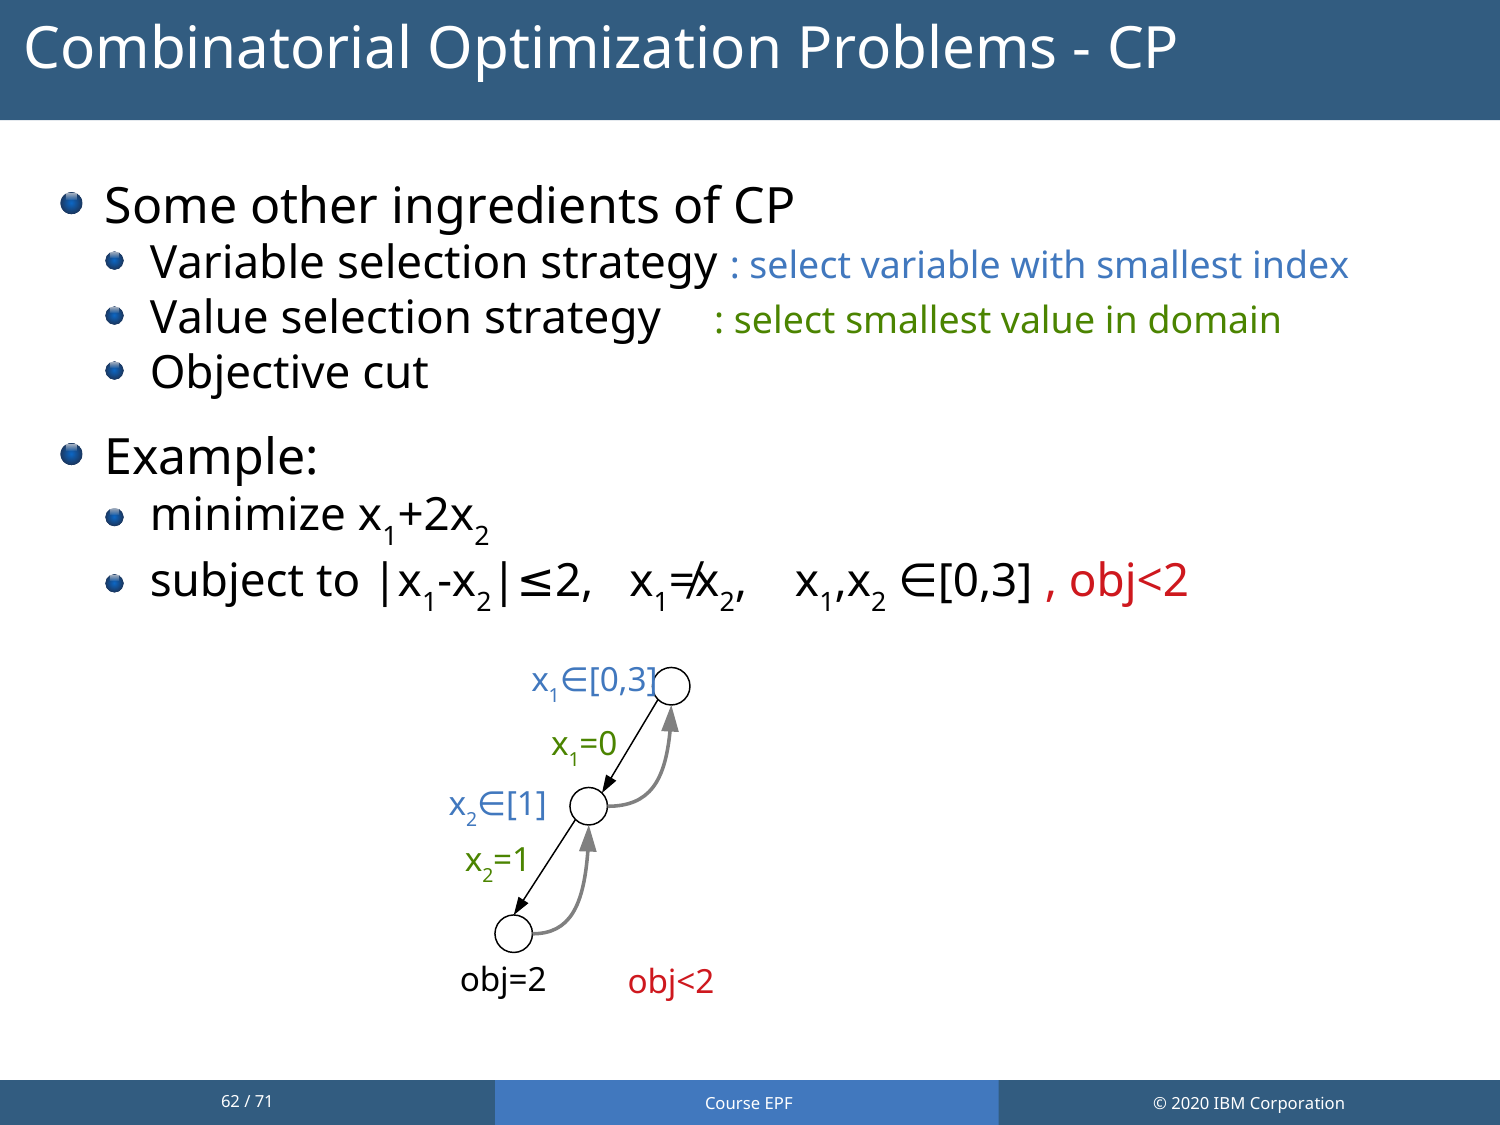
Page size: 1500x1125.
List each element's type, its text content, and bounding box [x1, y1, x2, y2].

title Combinatorial Optimization Problems - CP [0, 0, 1500, 121]
text_box x1=0 [536, 715, 644, 785]
text_box obj<2 [612, 952, 758, 1008]
text_box [494, 915, 533, 950]
text_box x2∈[1] [433, 774, 629, 838]
list Some other ingredients of CP Variable selection strategy : select variable with smallest index Value selection strategy : select smallest value in domain Objective cut Example: minimize x1+2x2 subject to |x1-x2|≤2, x1≠x2, x1,x2 ∈[0,3] , obj<2 [45, 165, 1441, 1036]
text_box obj=2 [445, 950, 590, 1006]
text_box x2=1 [450, 831, 558, 901]
text_box x1∈[0,3] [516, 650, 712, 714]
